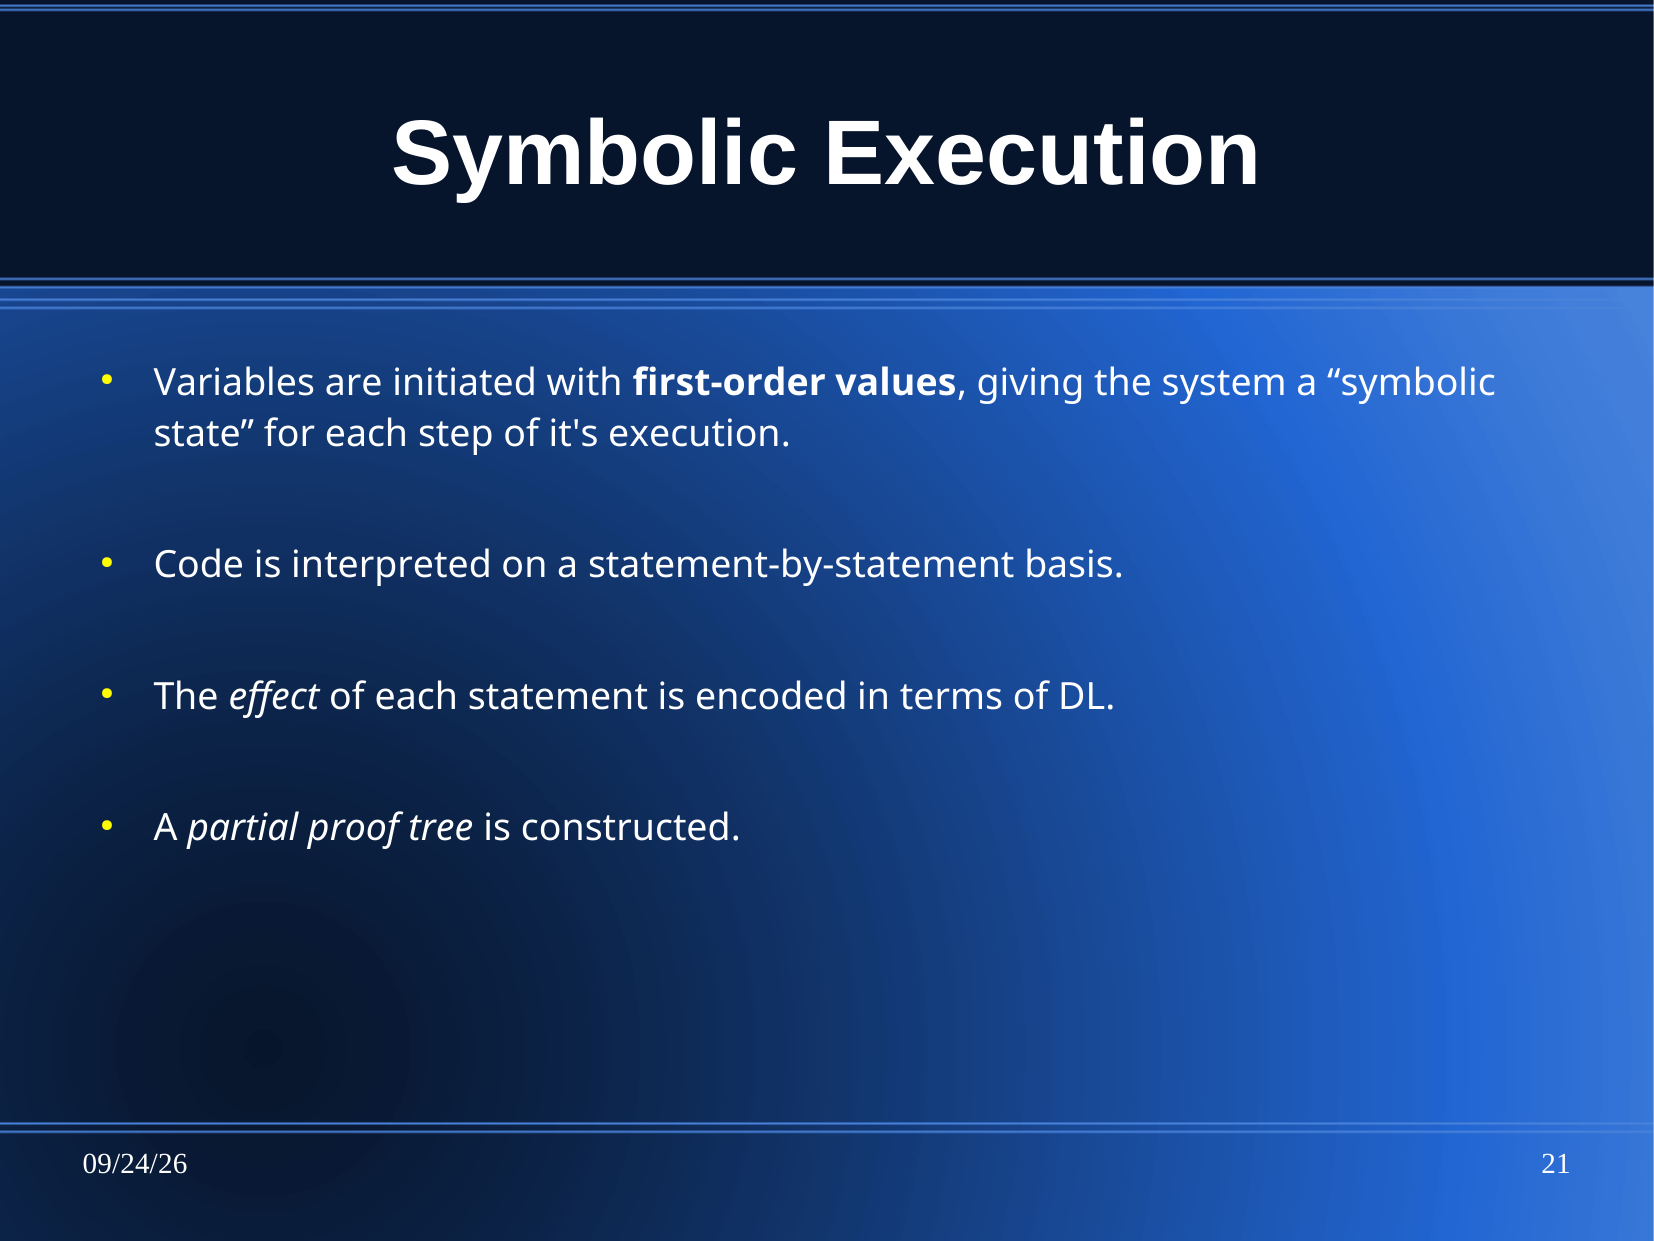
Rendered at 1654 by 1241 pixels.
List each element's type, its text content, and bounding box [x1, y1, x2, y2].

list Variables are initiated with first-order values, giving the system a “symbolic state” for each step of it's execution. Code is interpreted on a statement-by-statement basis. The effect of each statement is encoded in terms of DL. A partial proof tree is constructed. [82, 355, 1571, 1075]
picture [0, 0, 1654, 1241]
title Symbolic Execution [82, 49, 1571, 257]
